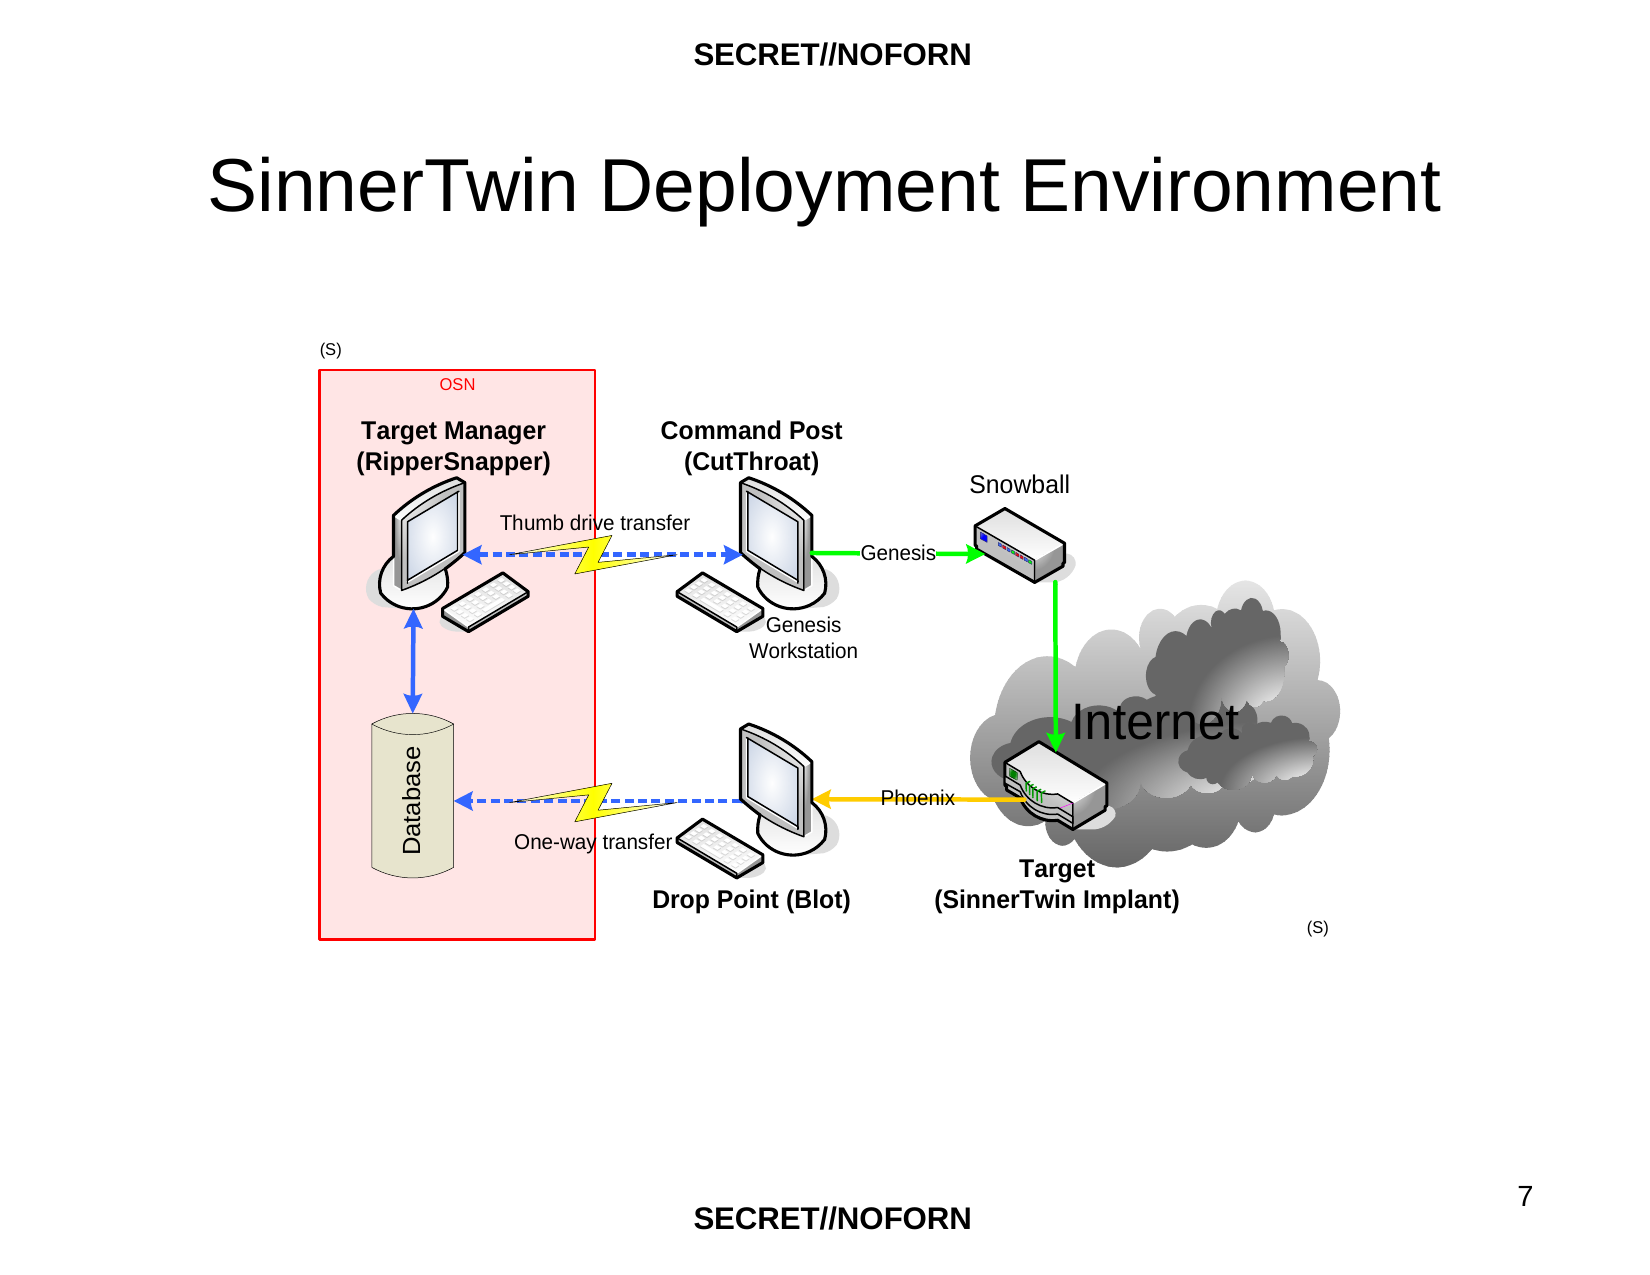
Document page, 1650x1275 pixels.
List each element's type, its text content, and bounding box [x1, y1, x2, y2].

picture [316, 335, 1343, 944]
title SinnerTwin Deployment Environment [116, 83, 1534, 288]
text_box SECRET//NOFORN [678, 29, 1002, 80]
text_box SECRET//NOFORN [678, 1194, 1002, 1244]
